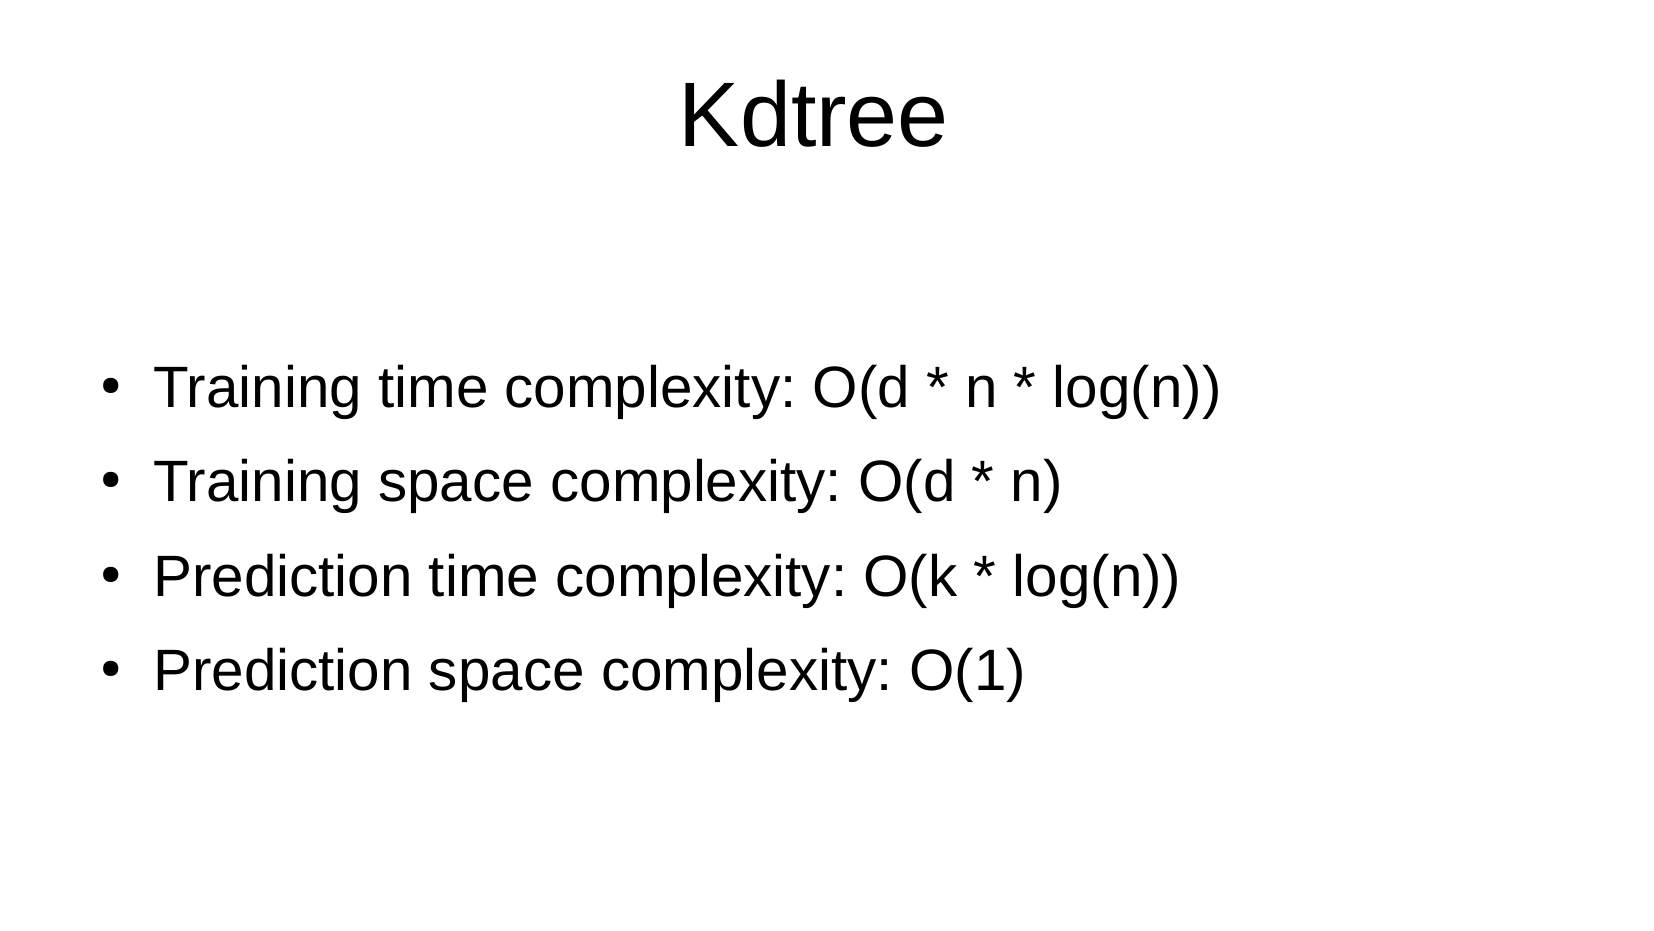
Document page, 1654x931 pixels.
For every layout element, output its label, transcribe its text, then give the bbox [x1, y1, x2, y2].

list Training time complexity: O(d * n * log(n)) Training space complexity: O(d * n) Prediction time complexity: O(k * log(n)) Prediction space complexity: O(1) [82, 354, 1571, 894]
title Kdtree [82, 37, 1571, 193]
